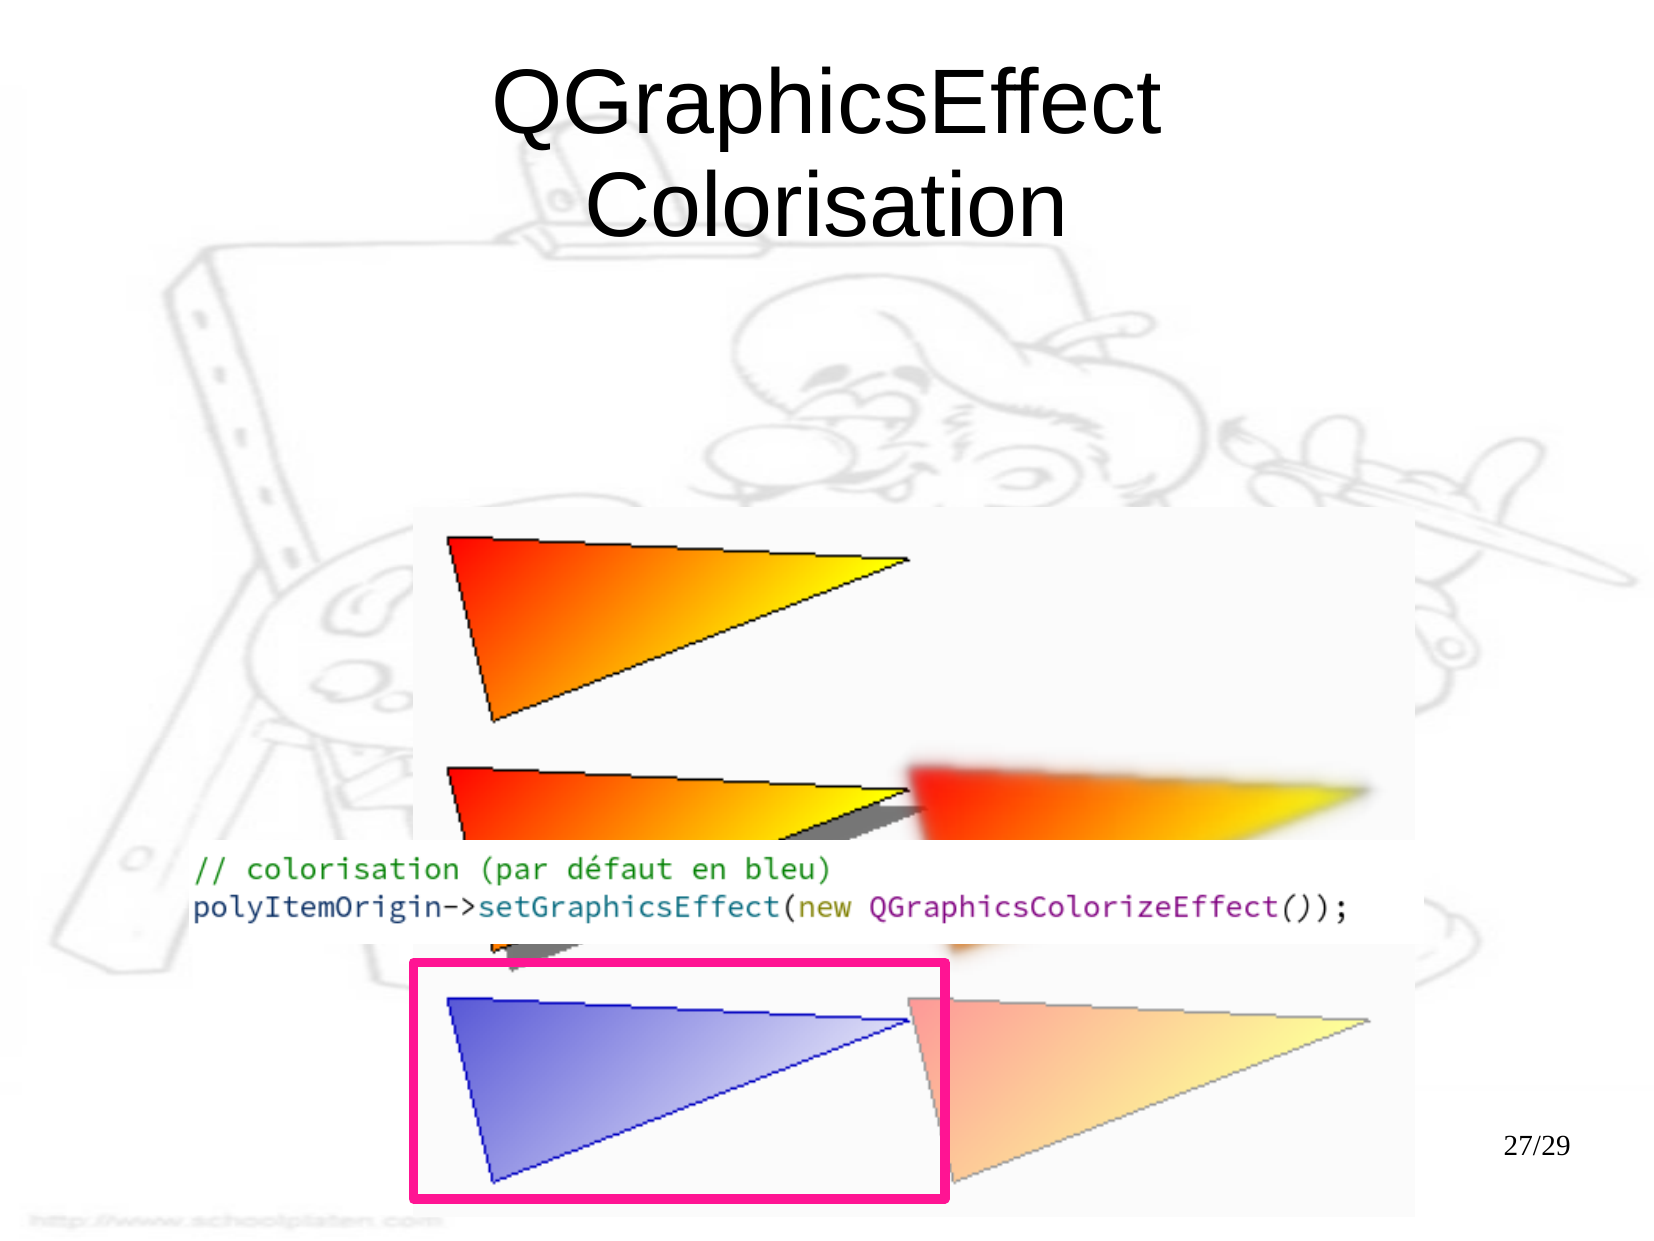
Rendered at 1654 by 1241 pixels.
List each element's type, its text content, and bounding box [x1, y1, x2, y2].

title QGraphicsEffect Colorisation [82, 50, 1571, 256]
picture [0, 0, 1654, 1241]
